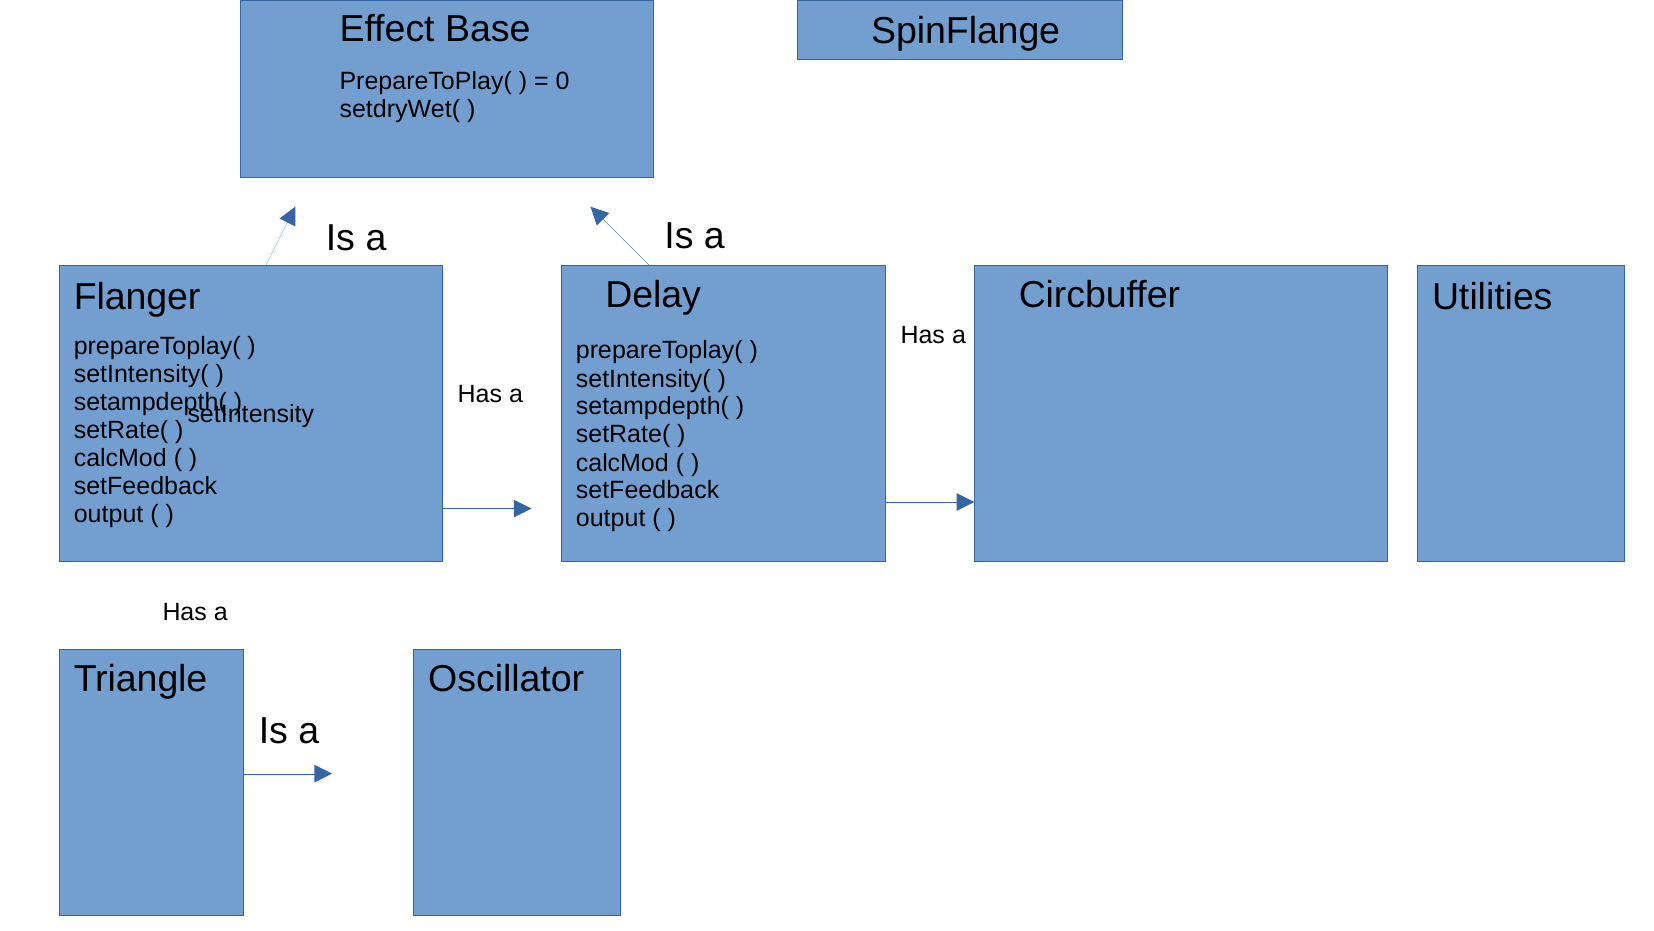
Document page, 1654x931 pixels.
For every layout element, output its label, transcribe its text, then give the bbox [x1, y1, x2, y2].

text_box Flanger [59, 267, 237, 324]
text_box Has a [442, 372, 561, 443]
text_box Delay [590, 265, 857, 329]
text_box [413, 707, 621, 916]
text_box [561, 265, 590, 328]
text_box [59, 707, 244, 916]
text_box Is a [244, 702, 363, 760]
text_box SpinFlange [856, 2, 1093, 60]
text_box [240, 0, 654, 178]
text_box Oscillator [413, 649, 621, 707]
text_box Has a [147, 590, 266, 662]
text_box Is a [310, 208, 430, 266]
text_box [827, 265, 886, 562]
text_box Circbuffer [1003, 265, 1211, 329]
text_box Effect Base [324, 0, 562, 59]
text_box Is a [649, 206, 768, 264]
text_box prepareToplay( ) setIntensity( ) setampdepth( ) setRate( ) calcMod ( ) setFeedback output ( ) [59, 324, 325, 564]
text_box [974, 265, 1388, 562]
text_box [1417, 265, 1625, 562]
text_box Utilities [1417, 267, 1595, 325]
text_box [974, 265, 1003, 313]
text_box Has a [885, 313, 1004, 384]
text_box [797, 0, 1123, 60]
text_box setIntensity [59, 265, 443, 562]
text_box prepareToplay( ) setIntensity( ) setampdepth( ) setRate( ) calcMod ( ) setFeedback output ( ) [561, 328, 827, 568]
text_box PrepareToPlay( ) = 0 setdryWet( ) [324, 59, 621, 130]
text_box Triangle [59, 649, 266, 707]
